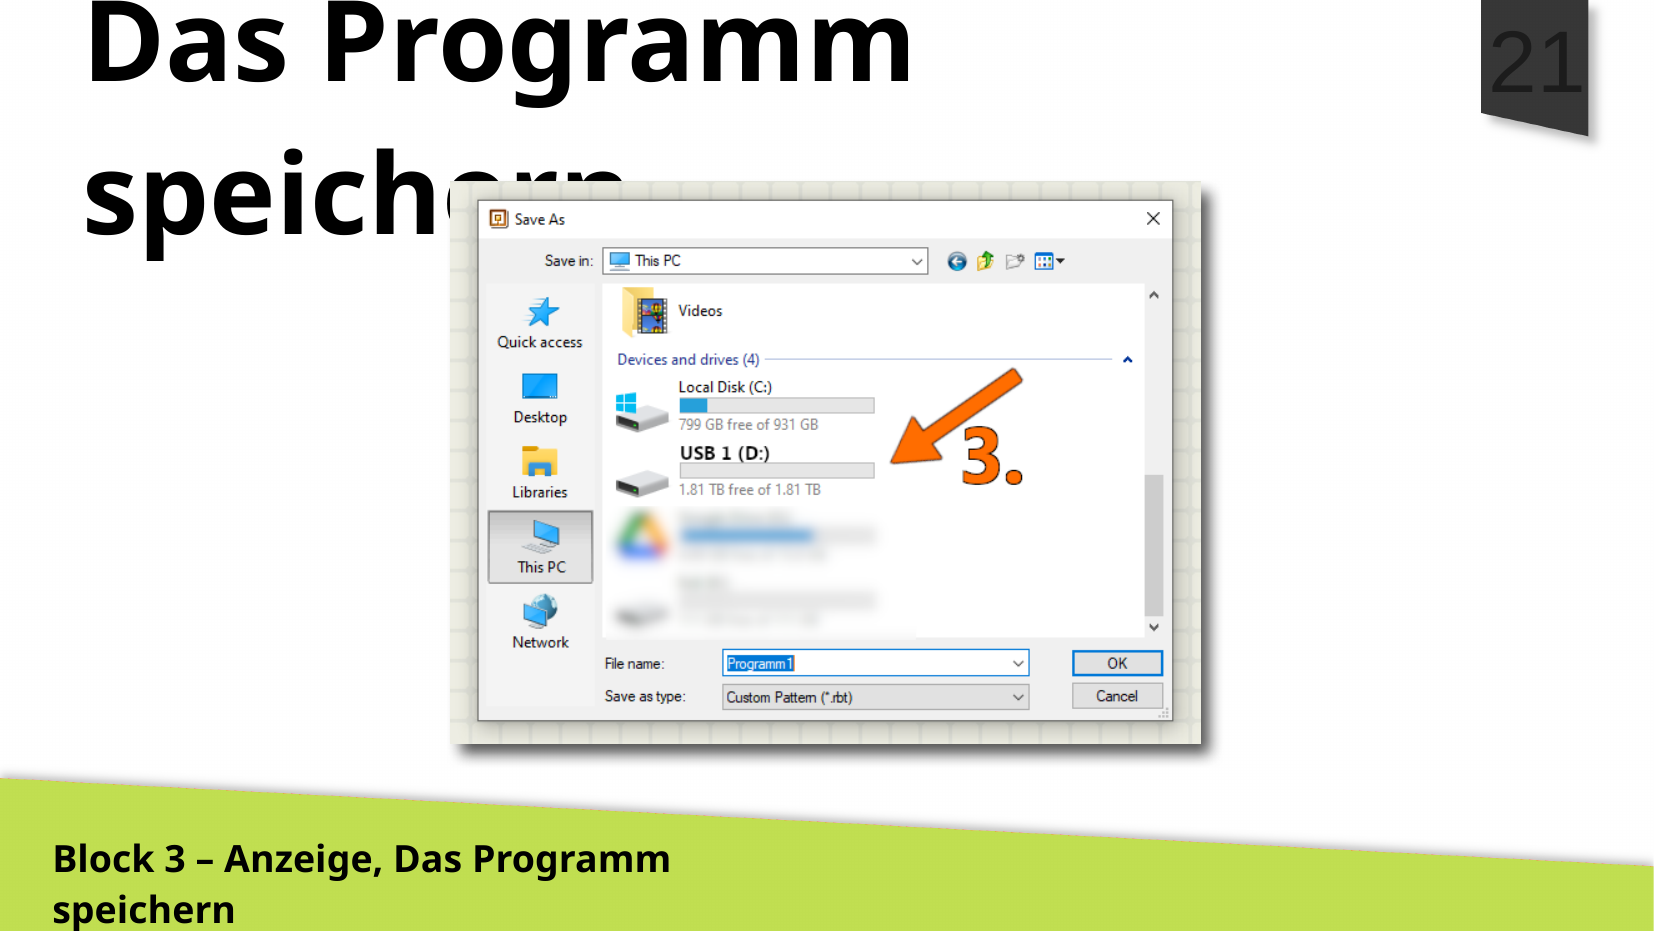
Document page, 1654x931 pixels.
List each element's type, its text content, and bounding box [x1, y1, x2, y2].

text_box Block 3 – Anzeige, Das Programm speichern [37, 825, 863, 901]
title Das Programm speichern [82, 37, 1463, 193]
picture [0, 0, 1654, 931]
picture [79, 907, 86, 919]
text_box <Foliennummer> [910, 5, 1602, 147]
